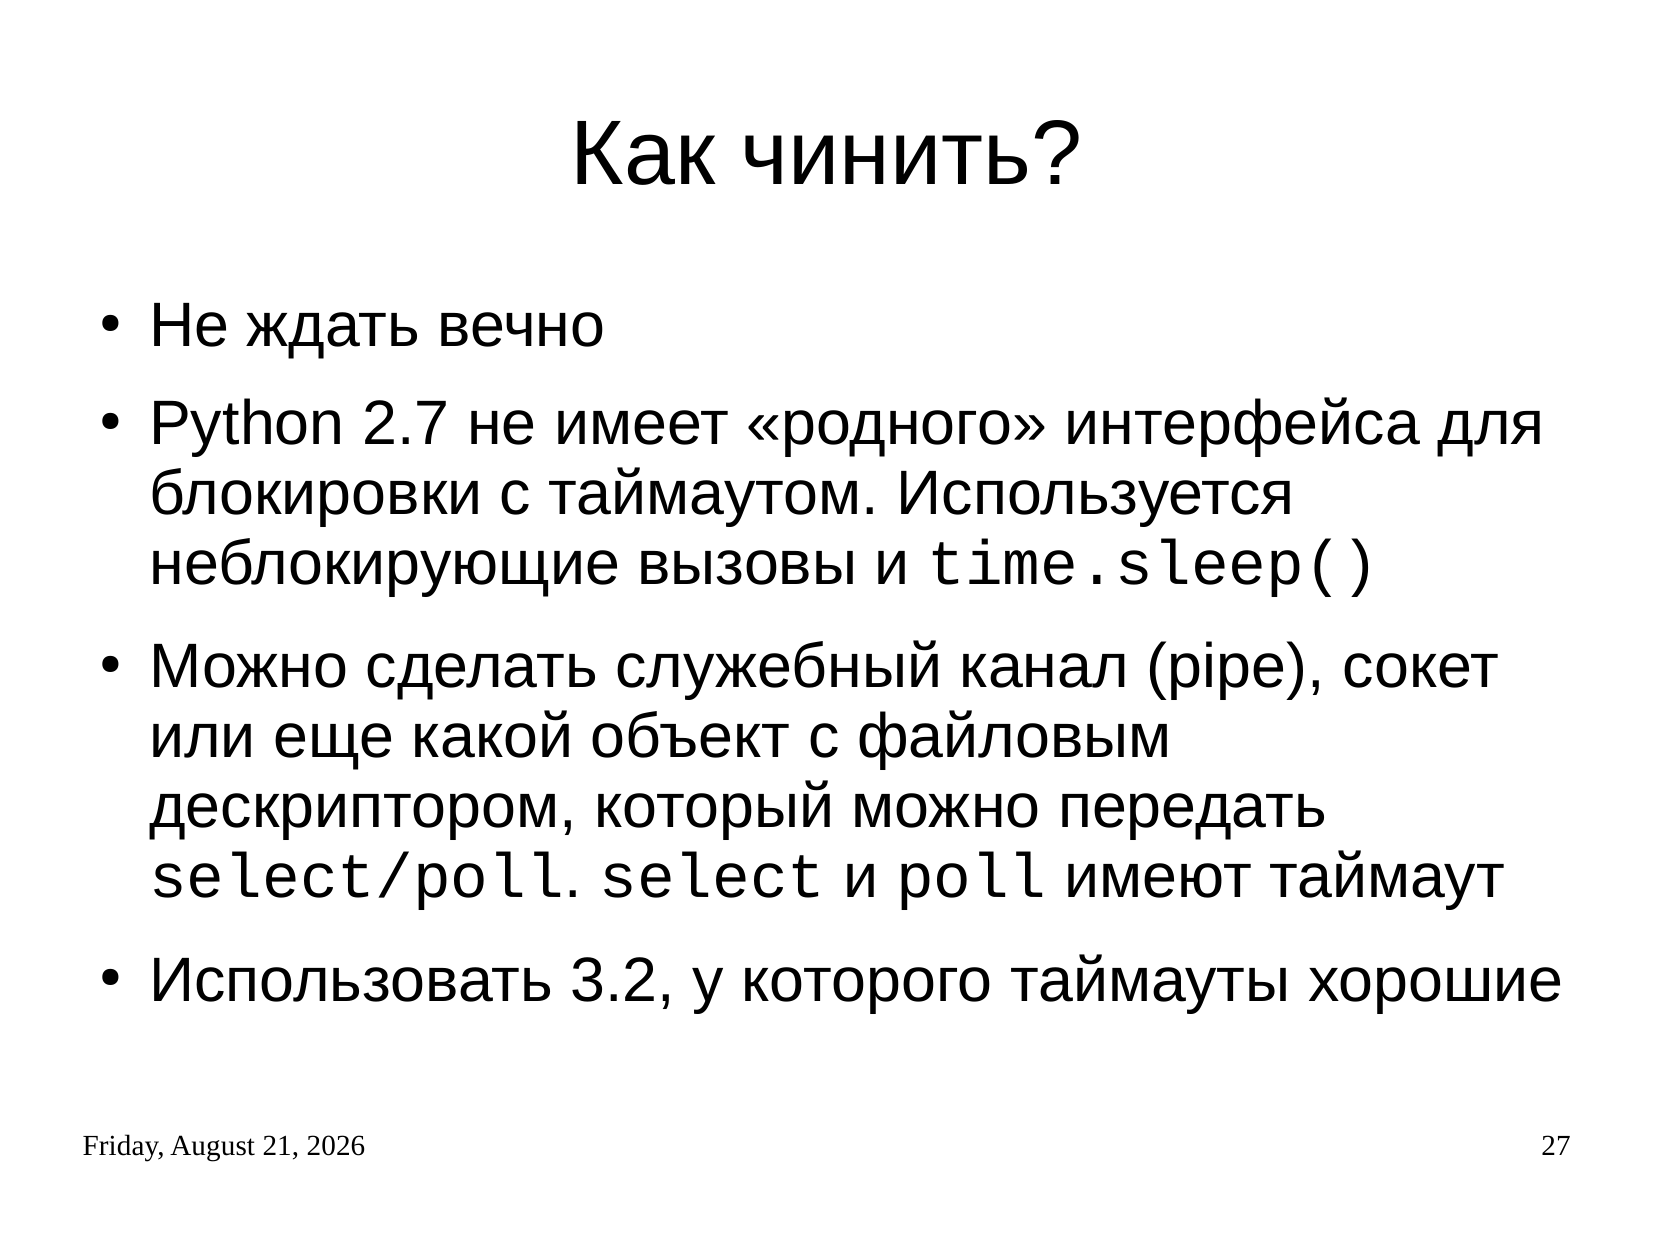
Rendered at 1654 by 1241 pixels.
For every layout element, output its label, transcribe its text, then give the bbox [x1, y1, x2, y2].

list Не ждать вечно Python 2.7 не имеет «родного» интерфейса для блокировки с таймаутом. Используется неблокирующие вызовы и time.sleep() Можно сделать служебный канал (pipe), сокет или еще какой объект с файловым дескриптором, который можно передать select/poll. select и poll имеют таймаут Использовать 3.2, у которого таймауты хорошие [82, 290, 1571, 1109]
title Как чинить? [82, 49, 1571, 257]
